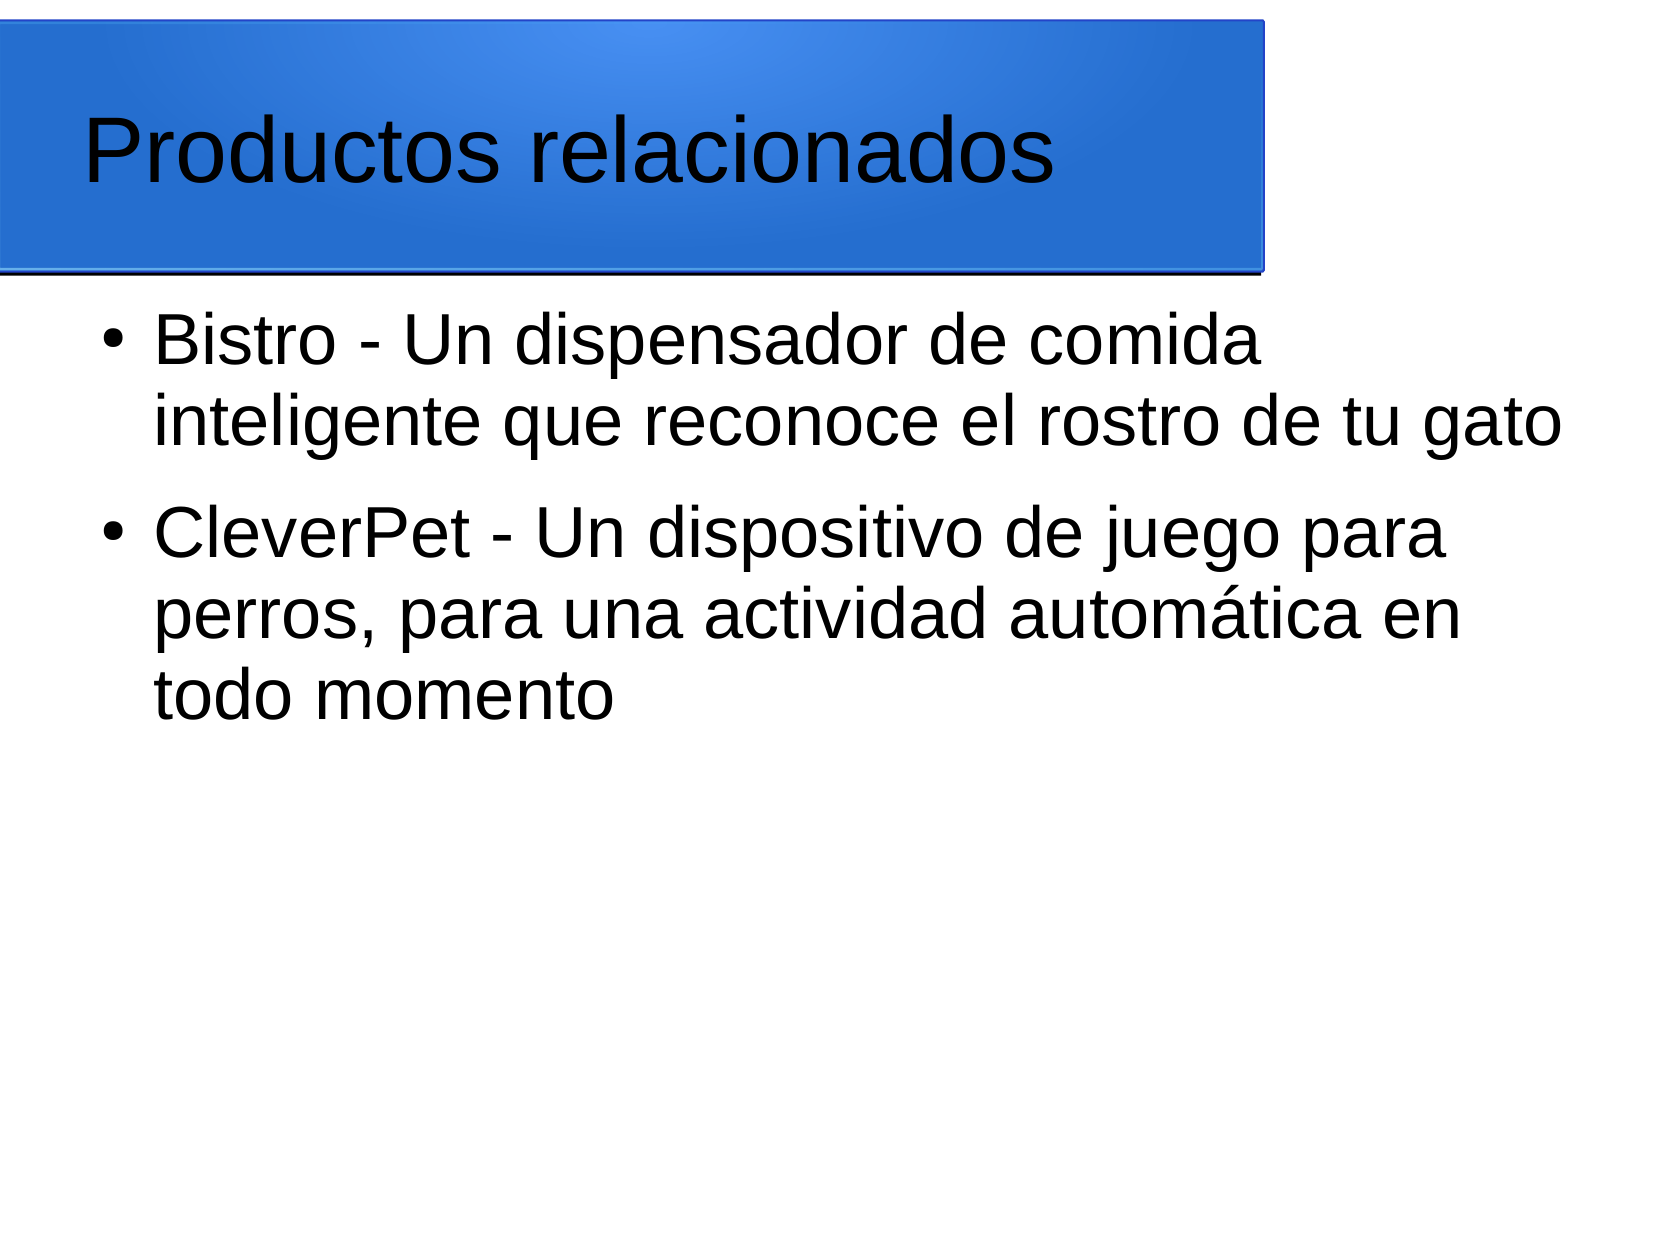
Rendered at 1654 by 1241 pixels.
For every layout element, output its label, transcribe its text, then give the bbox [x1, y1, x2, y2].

list Bistro - Un dispensador de comida inteligente que reconoce el rostro de tu gato CleverPet - Un dispositivo de juego para perros, para una actividad automática en todo momento [82, 299, 1571, 1019]
title Productos relacionados [82, 47, 1235, 252]
